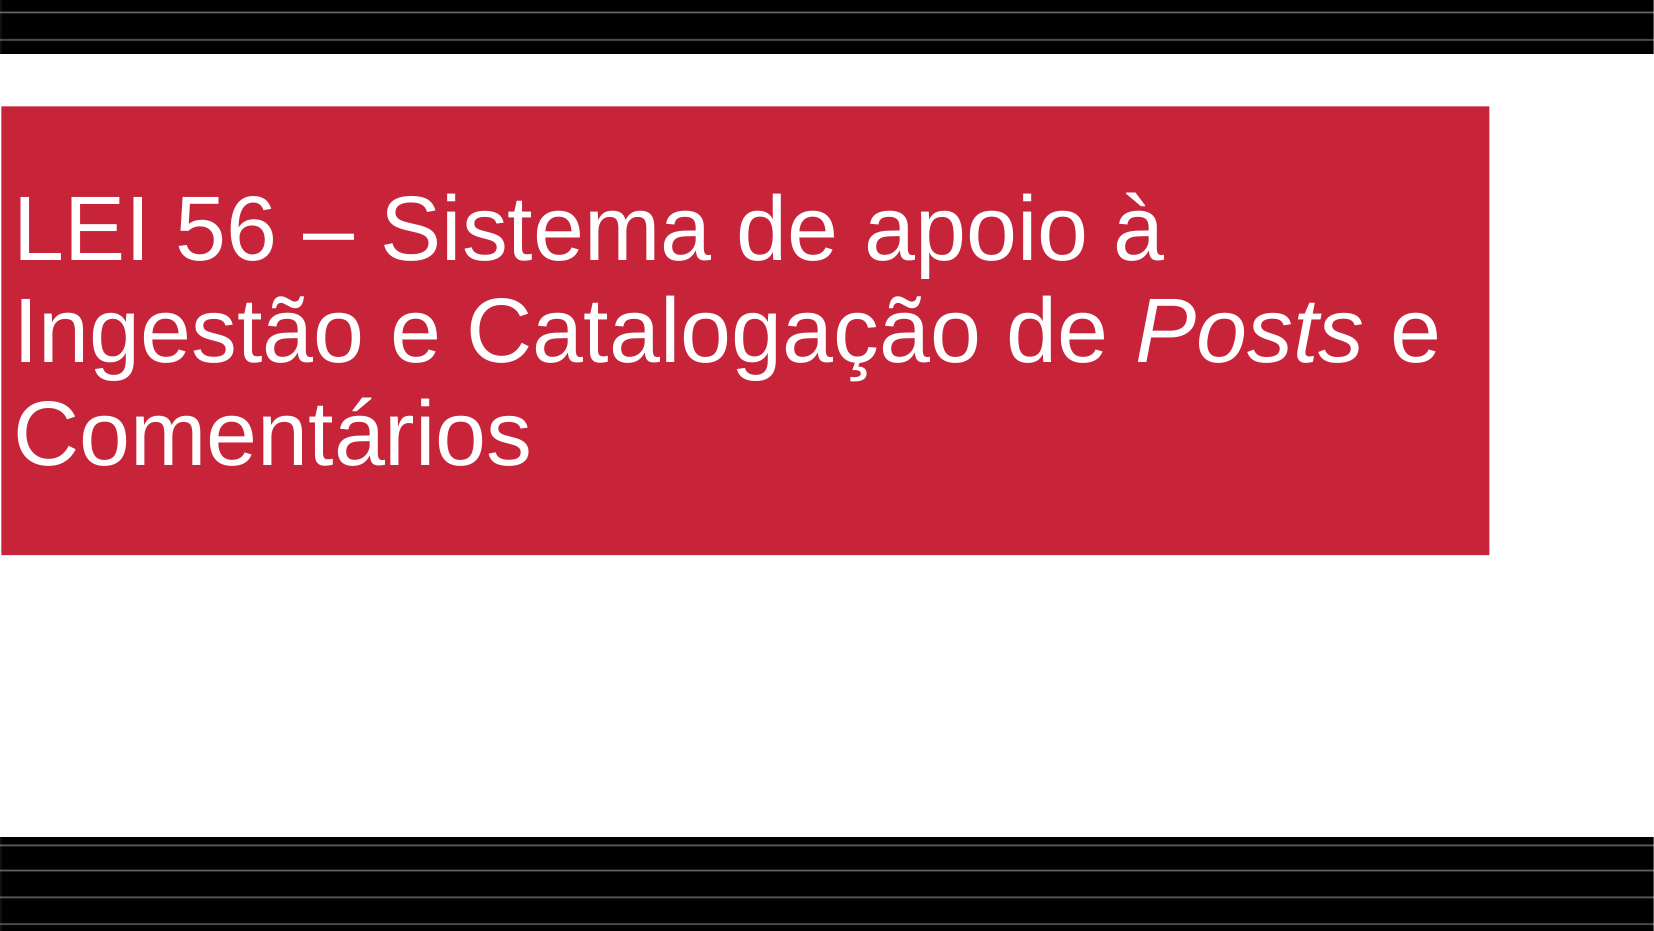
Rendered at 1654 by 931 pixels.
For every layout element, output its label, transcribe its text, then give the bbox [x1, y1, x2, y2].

picture [0, 0, 1654, 54]
title LEI 56 – Sistema de apoio à Ingestão e Catalogação de Posts e Comentários [1, 106, 1490, 556]
picture [0, 837, 1654, 931]
